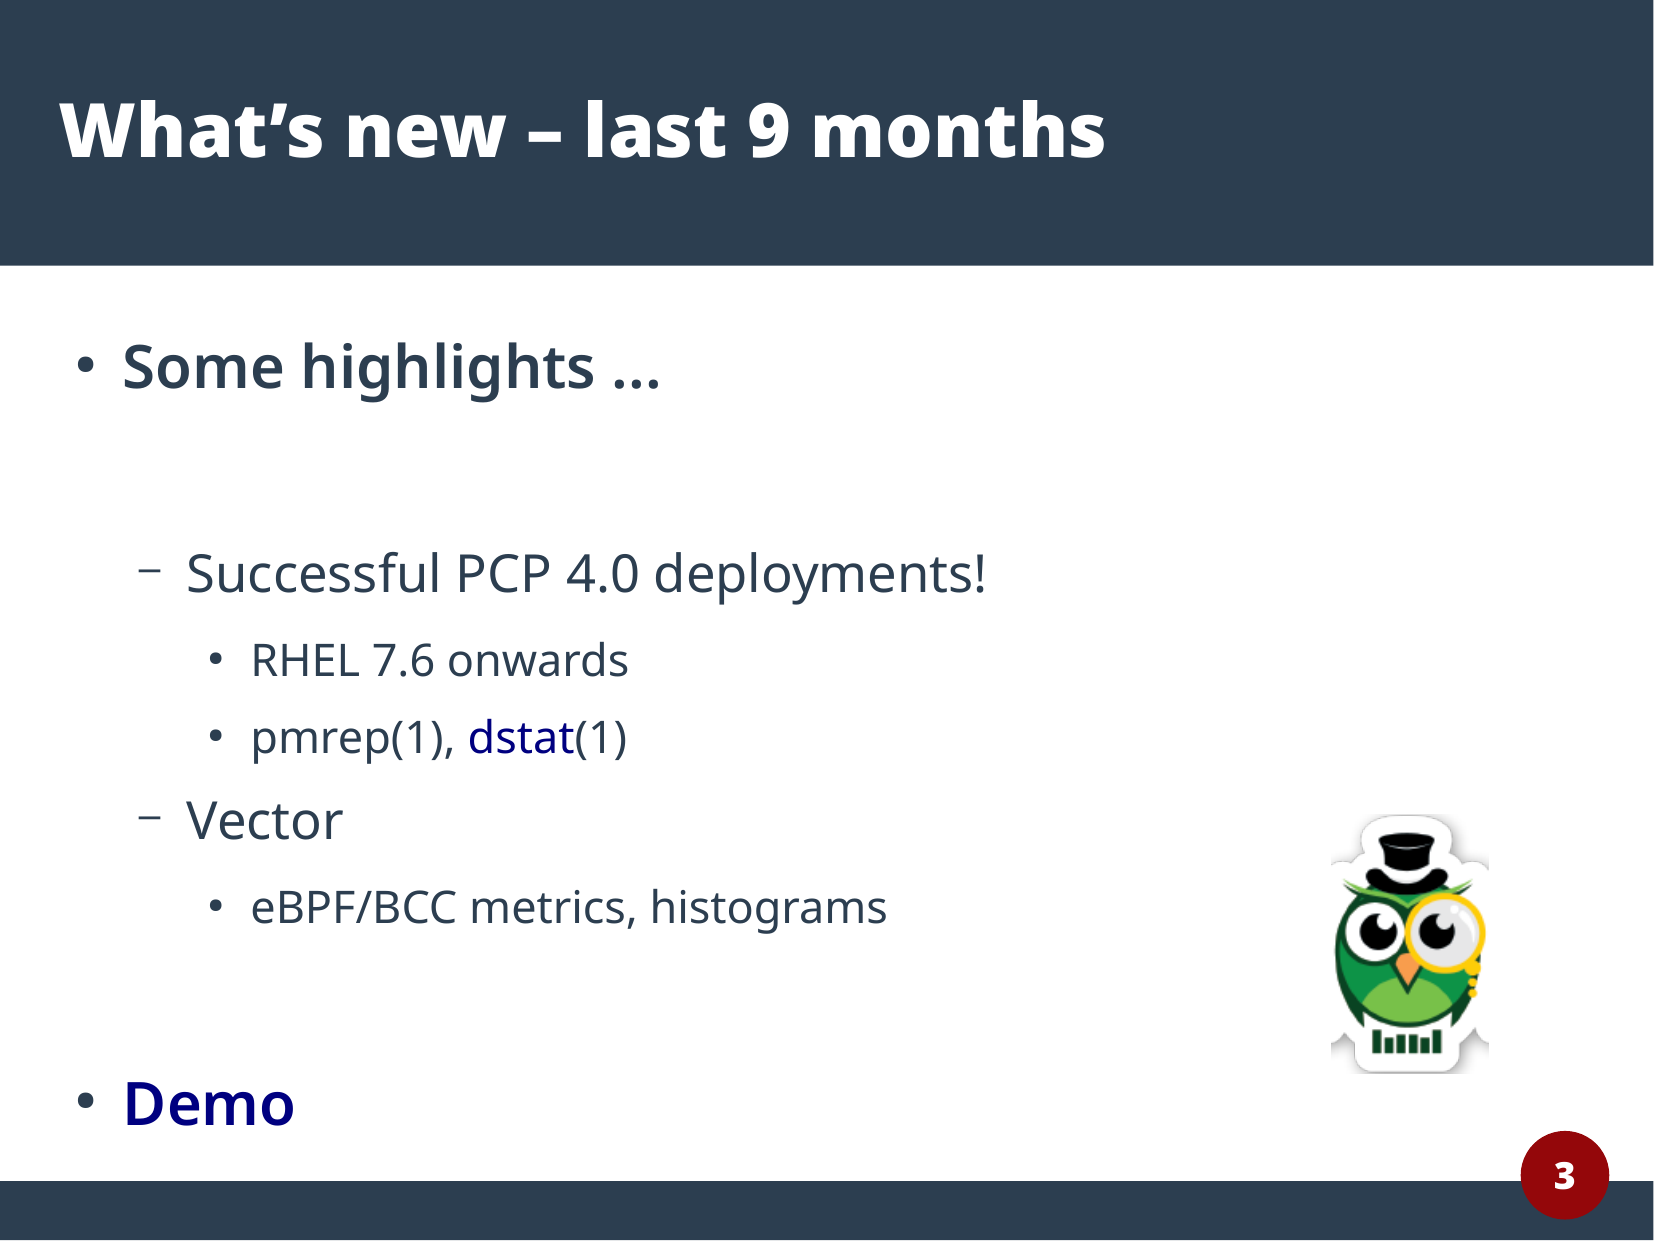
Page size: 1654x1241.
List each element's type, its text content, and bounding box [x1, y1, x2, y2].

title What’s new – last 9 months [59, 49, 1595, 207]
picture [1331, 814, 1489, 1074]
list Some highlights ... Successful PCP 4.0 deployments! RHEL 7.6 onwards pmrep(1), dstat(1) Vector eBPF/BCC metrics, histograms Demo [59, 324, 1595, 1152]
